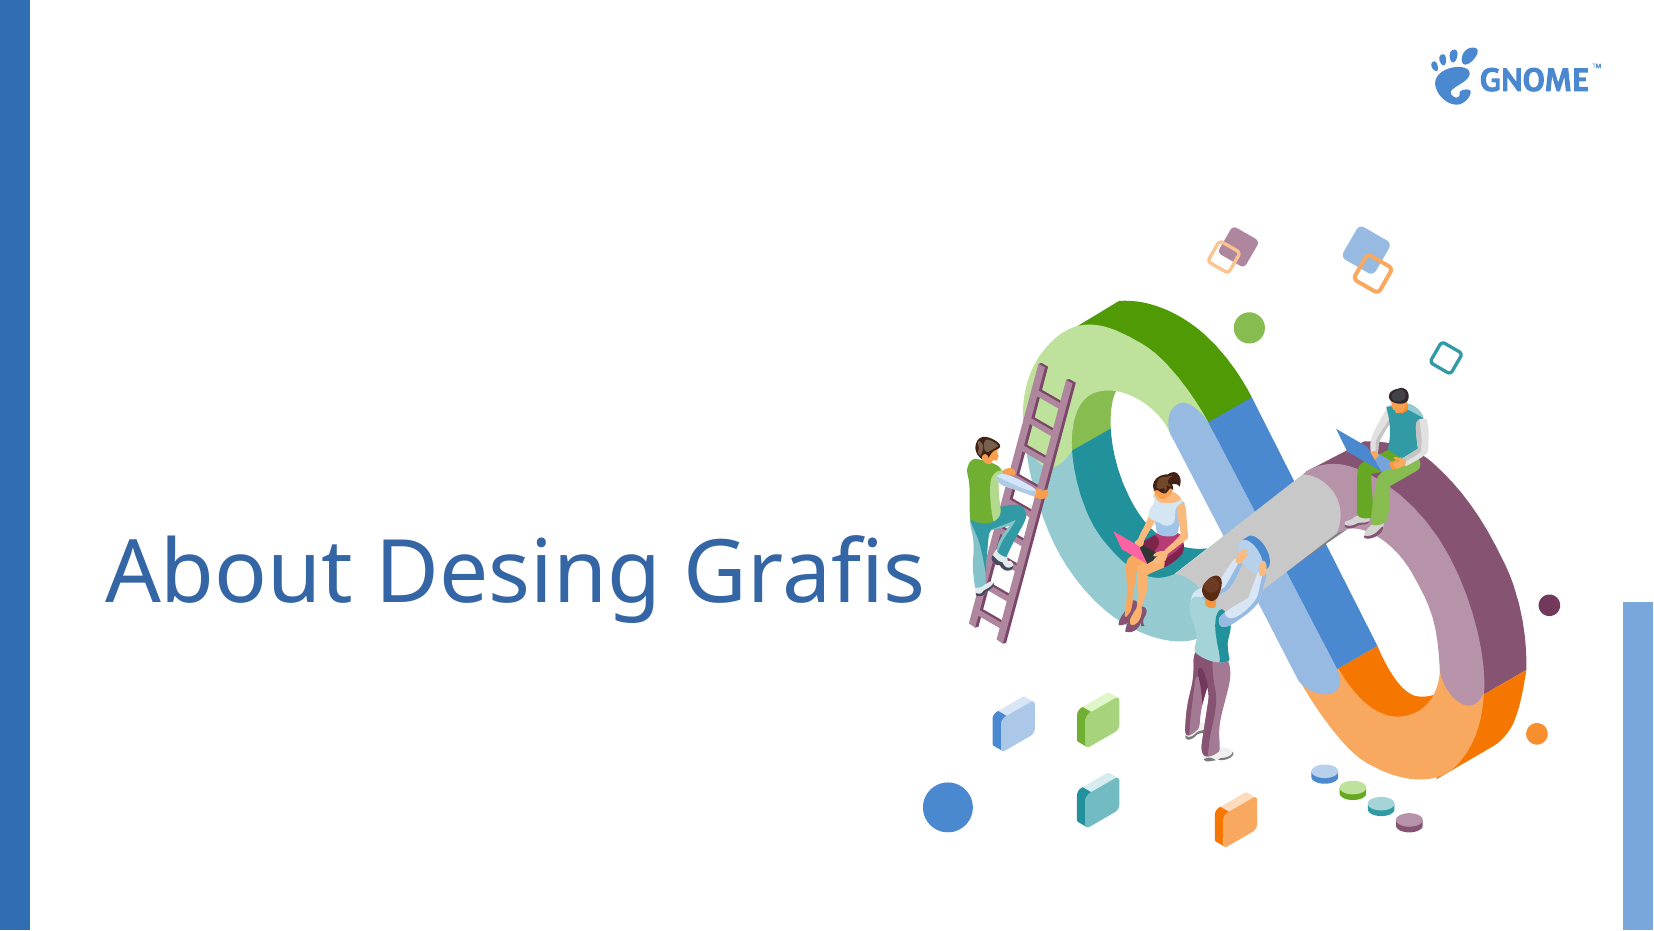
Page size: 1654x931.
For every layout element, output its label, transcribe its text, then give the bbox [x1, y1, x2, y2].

text_box [923, 782, 973, 833]
text_box [1367, 796, 1395, 817]
text_box [1224, 227, 1258, 267]
text_box [1526, 723, 1548, 745]
text_box [967, 300, 1527, 780]
text_box [1214, 792, 1258, 847]
text_box [1342, 226, 1390, 267]
text_box [1362, 258, 1380, 274]
text_box [1076, 772, 1120, 828]
text_box [1538, 594, 1561, 617]
text_box [1233, 312, 1265, 344]
text_box [992, 696, 1035, 752]
text_box [1396, 813, 1423, 833]
text_box [1339, 780, 1367, 801]
title About Desing Grafis [105, 476, 1141, 661]
text_box [1219, 244, 1236, 262]
text_box [1077, 692, 1120, 748]
text_box [1311, 764, 1339, 784]
